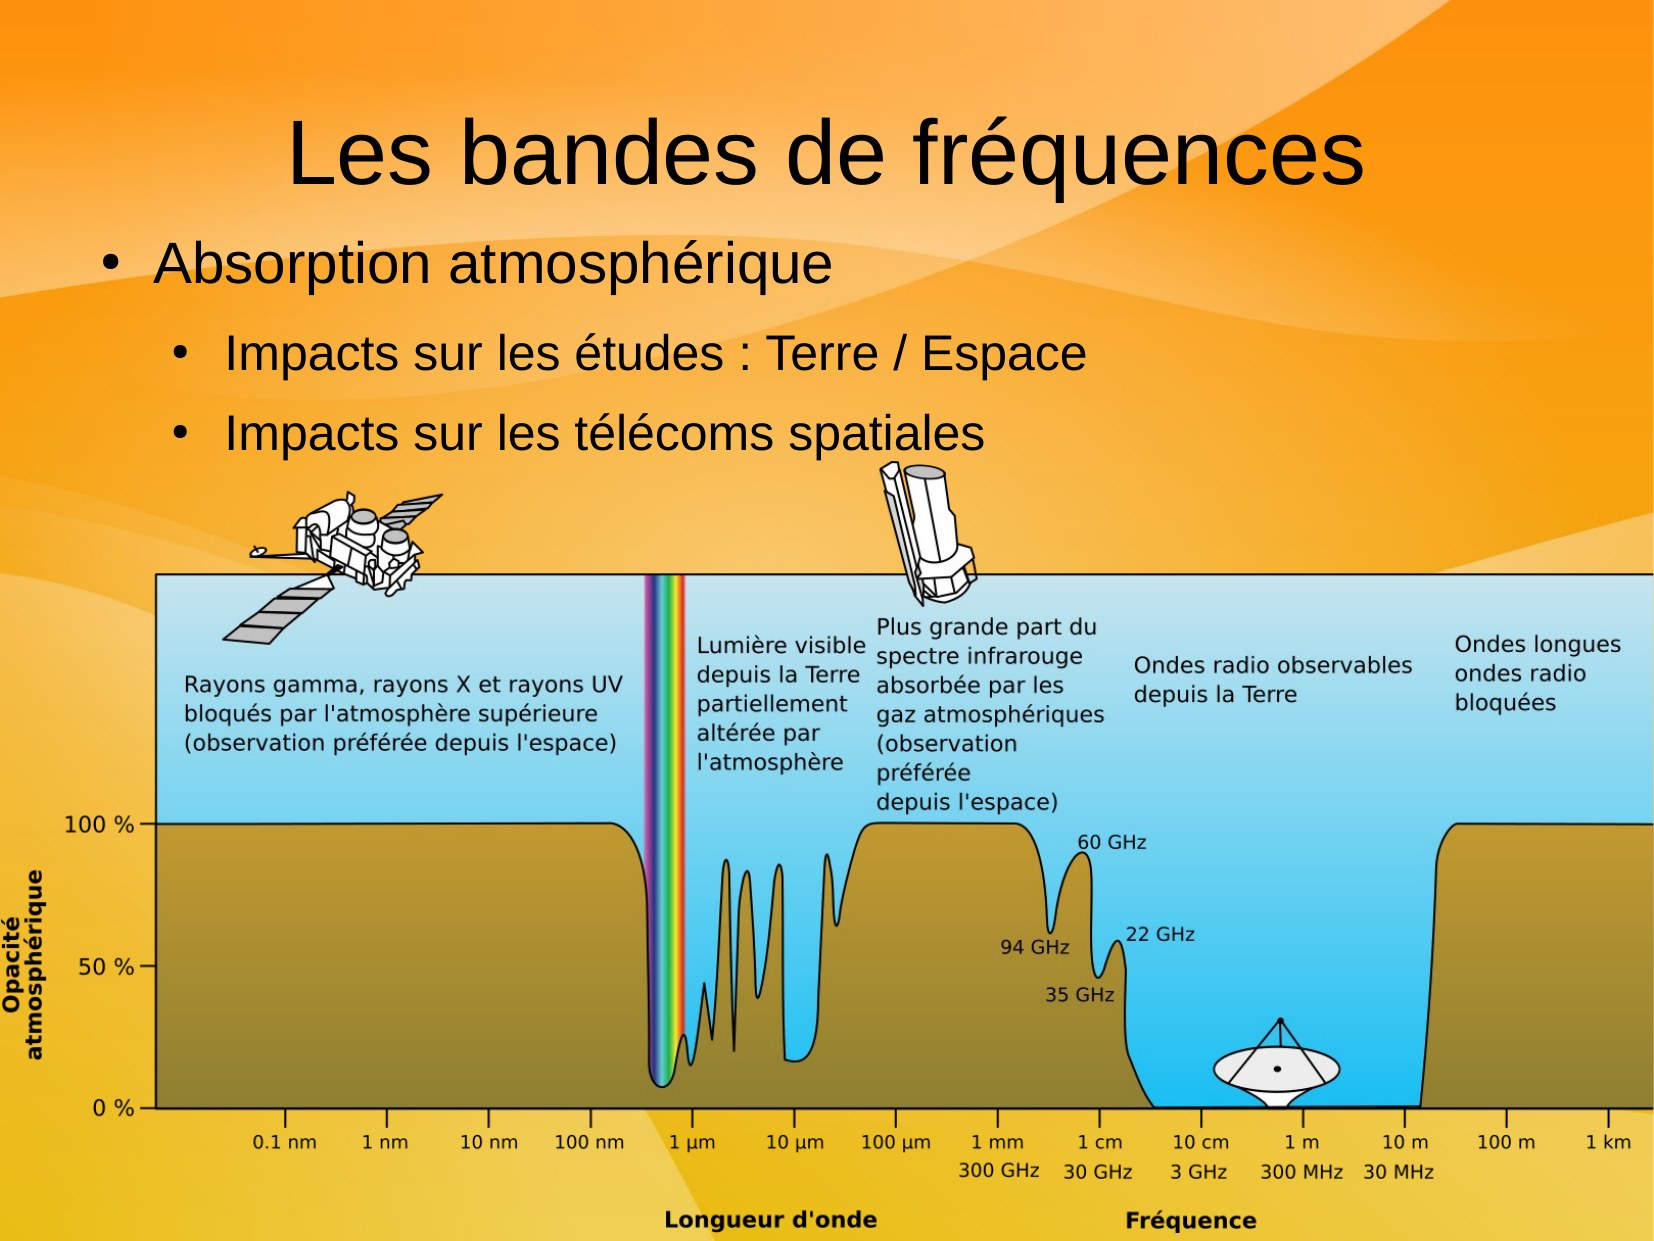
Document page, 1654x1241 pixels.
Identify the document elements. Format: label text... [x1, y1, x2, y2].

list Absorption atmosphérique Impacts sur les études : Terre / Espace Impacts sur les télécoms spatiales [82, 231, 1571, 461]
picture [0, 0, 1654, 1241]
title Les bandes de fréquences [82, 49, 1571, 231]
